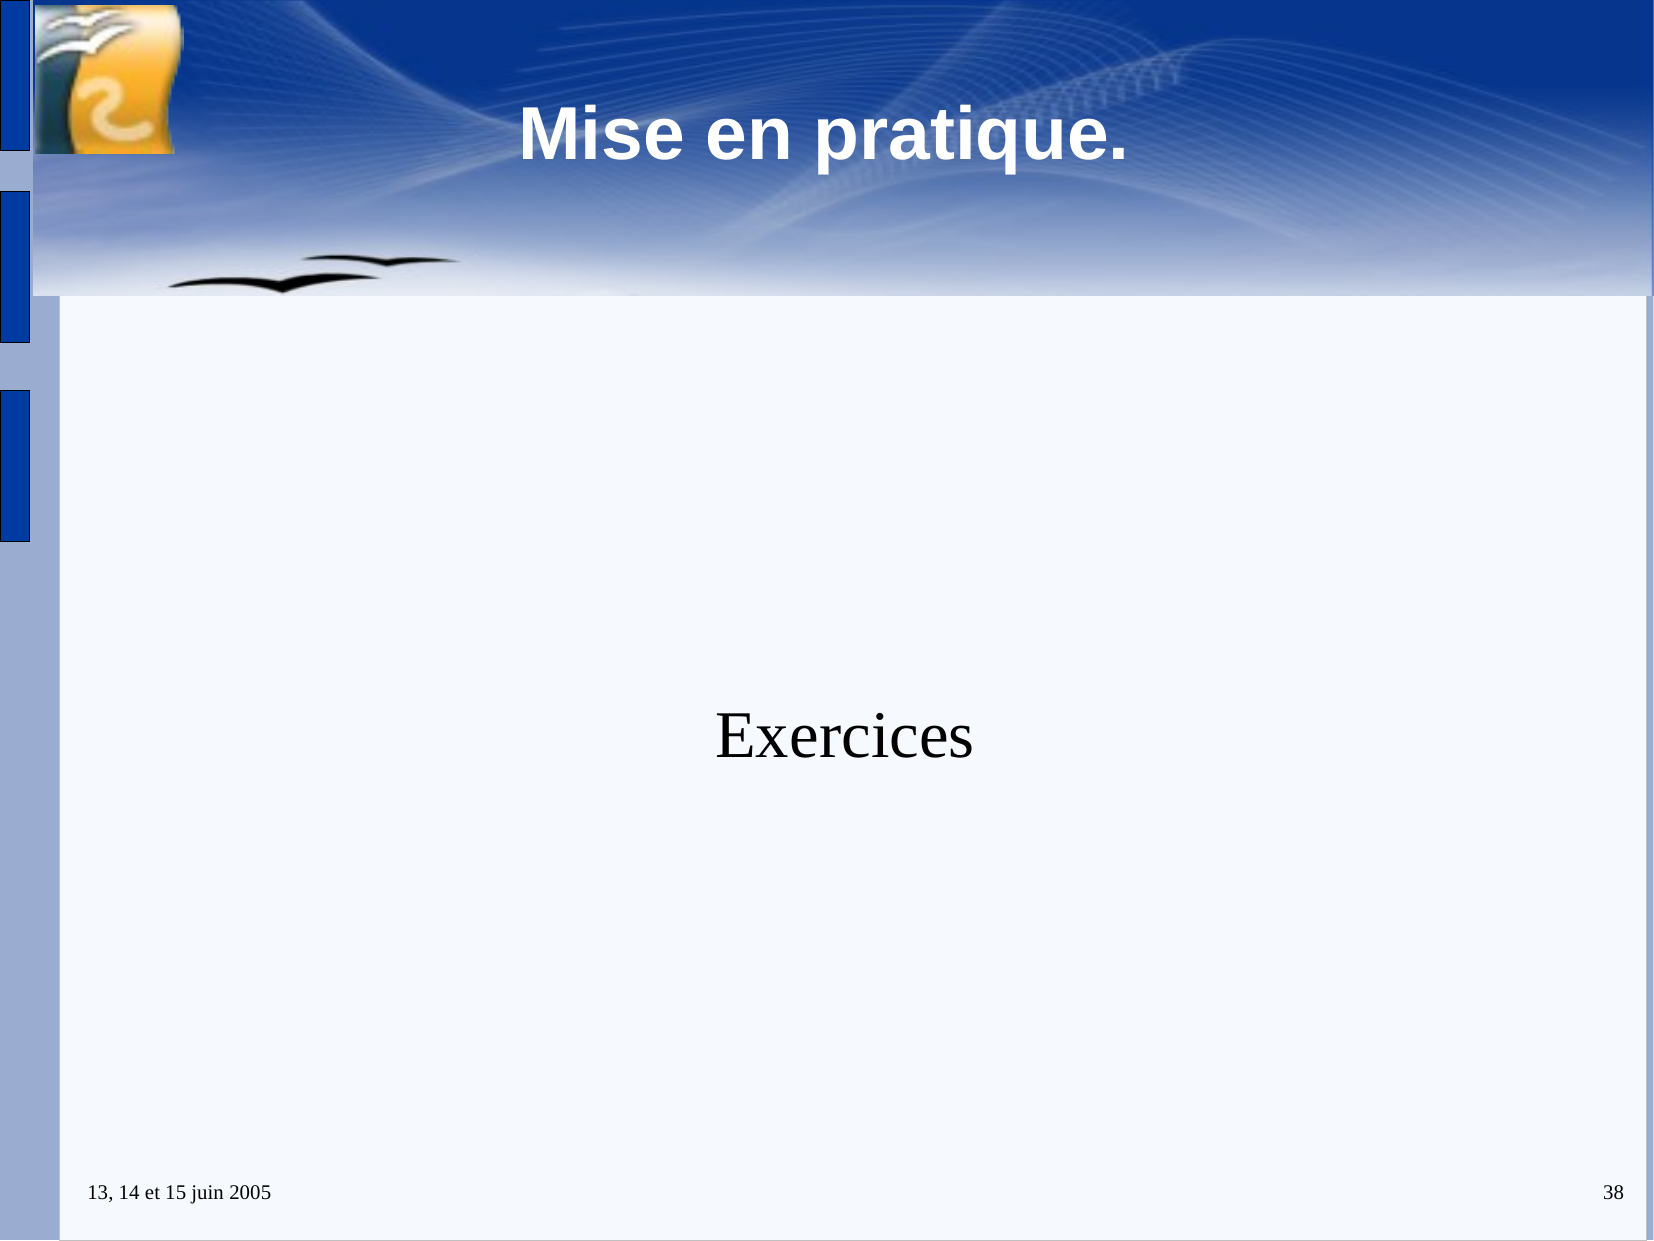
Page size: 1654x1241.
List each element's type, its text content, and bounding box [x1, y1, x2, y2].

title Mise en pratique. [118, 29, 1531, 237]
picture [33, 0, 1654, 296]
subtitle Exercices [121, 344, 1534, 1127]
